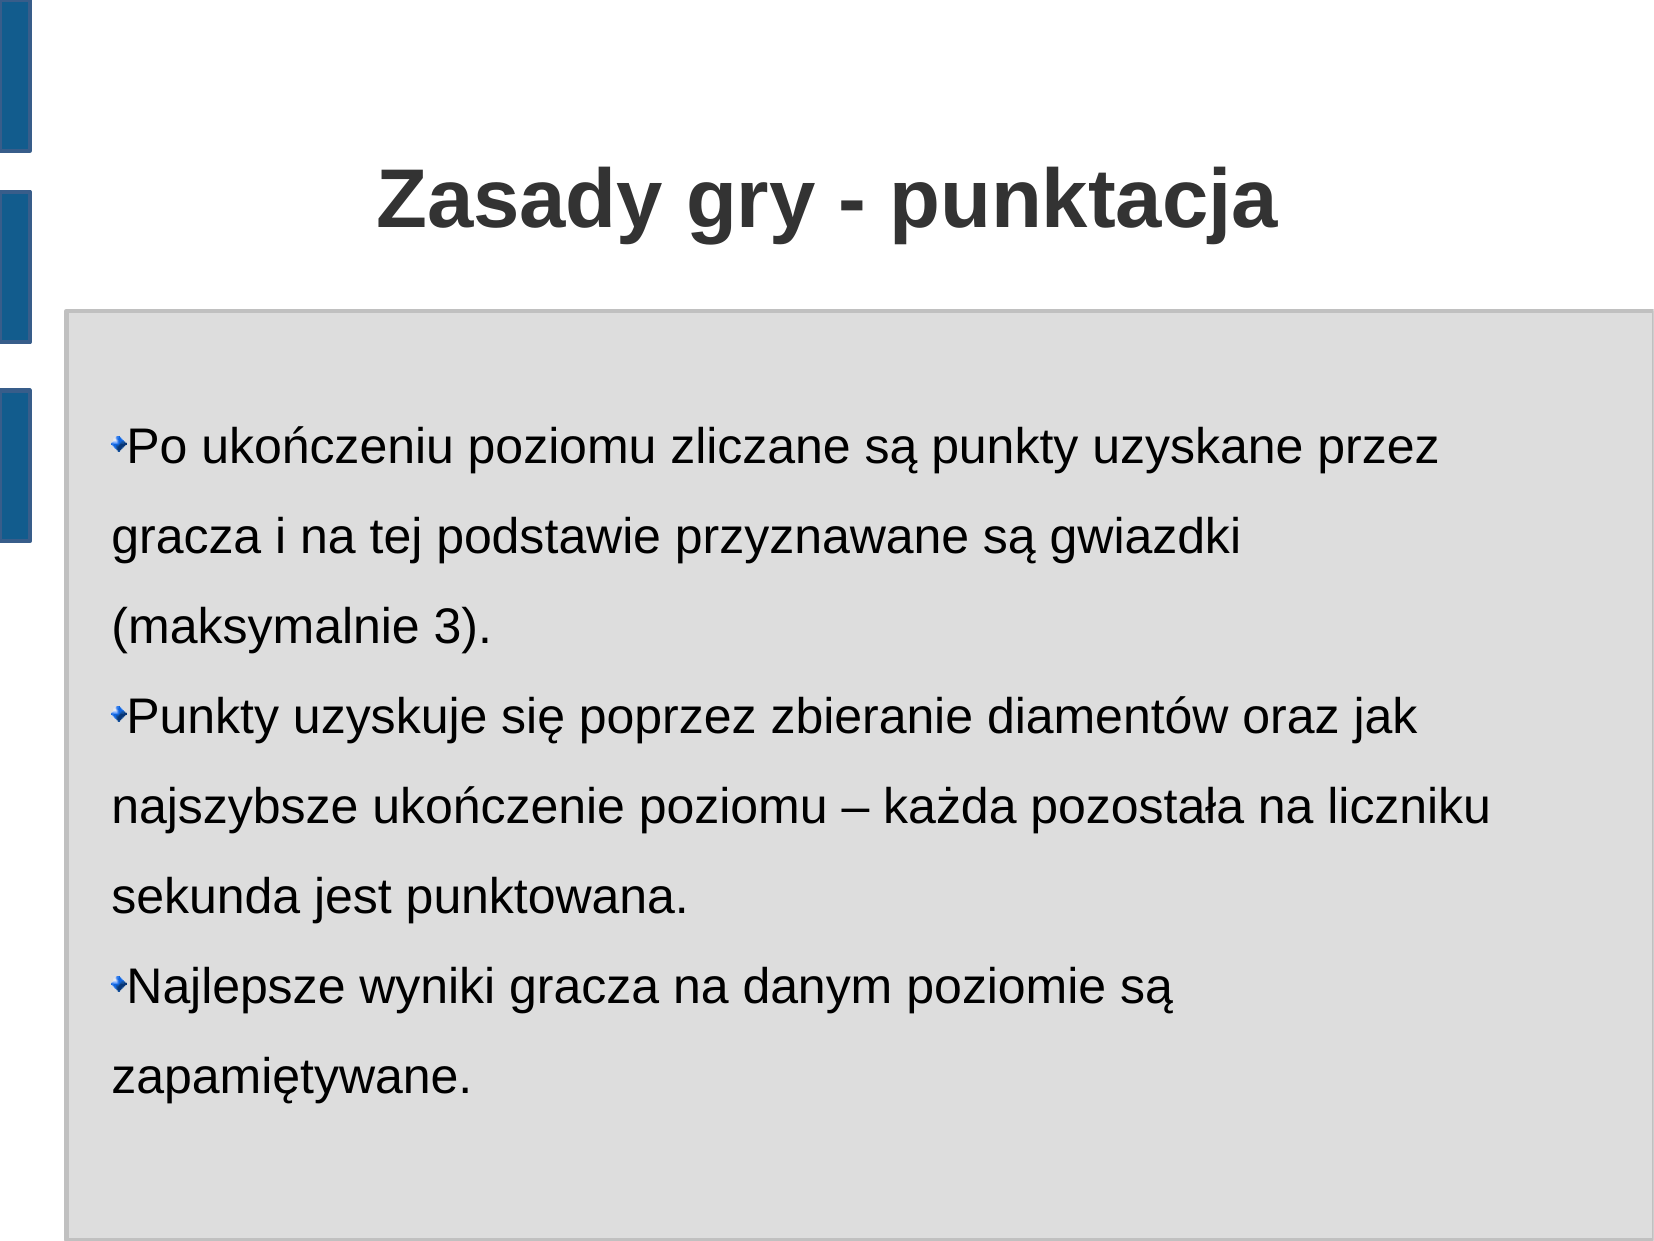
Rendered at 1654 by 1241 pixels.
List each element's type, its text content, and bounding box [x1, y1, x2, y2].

title Zasady gry - punktacja [121, 91, 1534, 299]
list Po ukończeniu poziomu zliczane są punkty uzyskane przez gracza i na tej podstawie przyznawane są gwiazdki (maksymalnie 3). Punkty uzyskuje się poprzez zbieranie diamentów oraz jak najszybsze ukończenie poziomu – każda pozostała na liczniku sekunda jest punktowana. Najlepsze wyniki gracza na danym poziomie są zapamiętywane. [111, 293, 1524, 1146]
